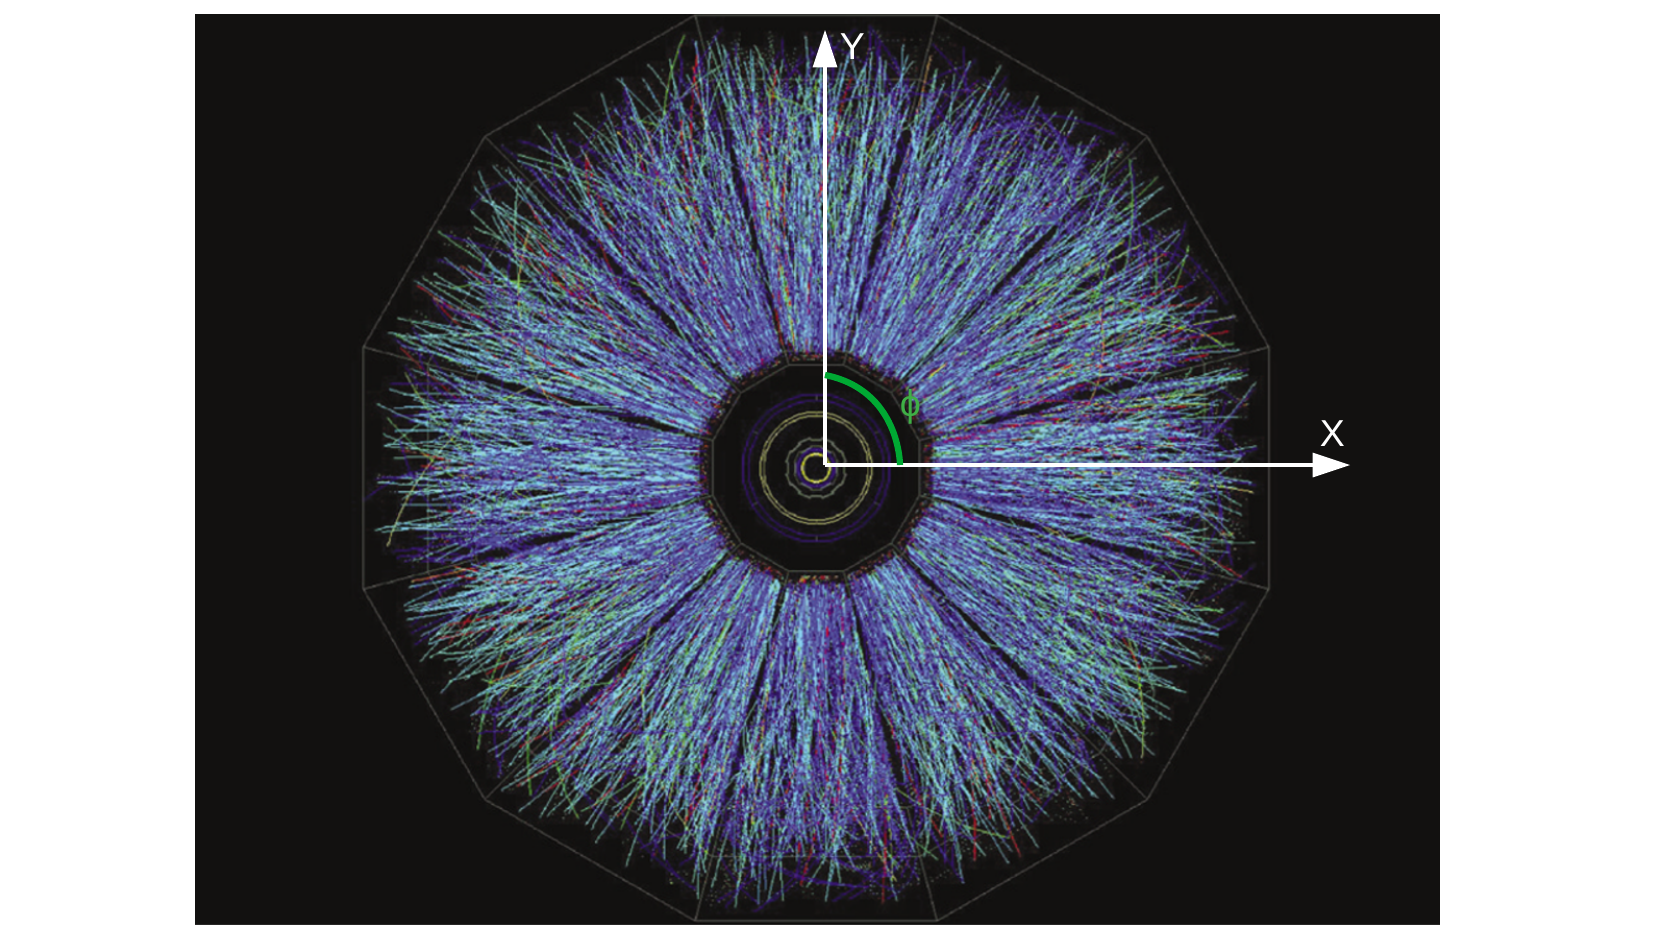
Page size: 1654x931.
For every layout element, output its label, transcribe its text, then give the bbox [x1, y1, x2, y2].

text_box X [1305, 405, 1381, 462]
text_box Y [825, 18, 871, 76]
text_box ϕ [885, 375, 961, 432]
picture [195, 14, 1440, 926]
